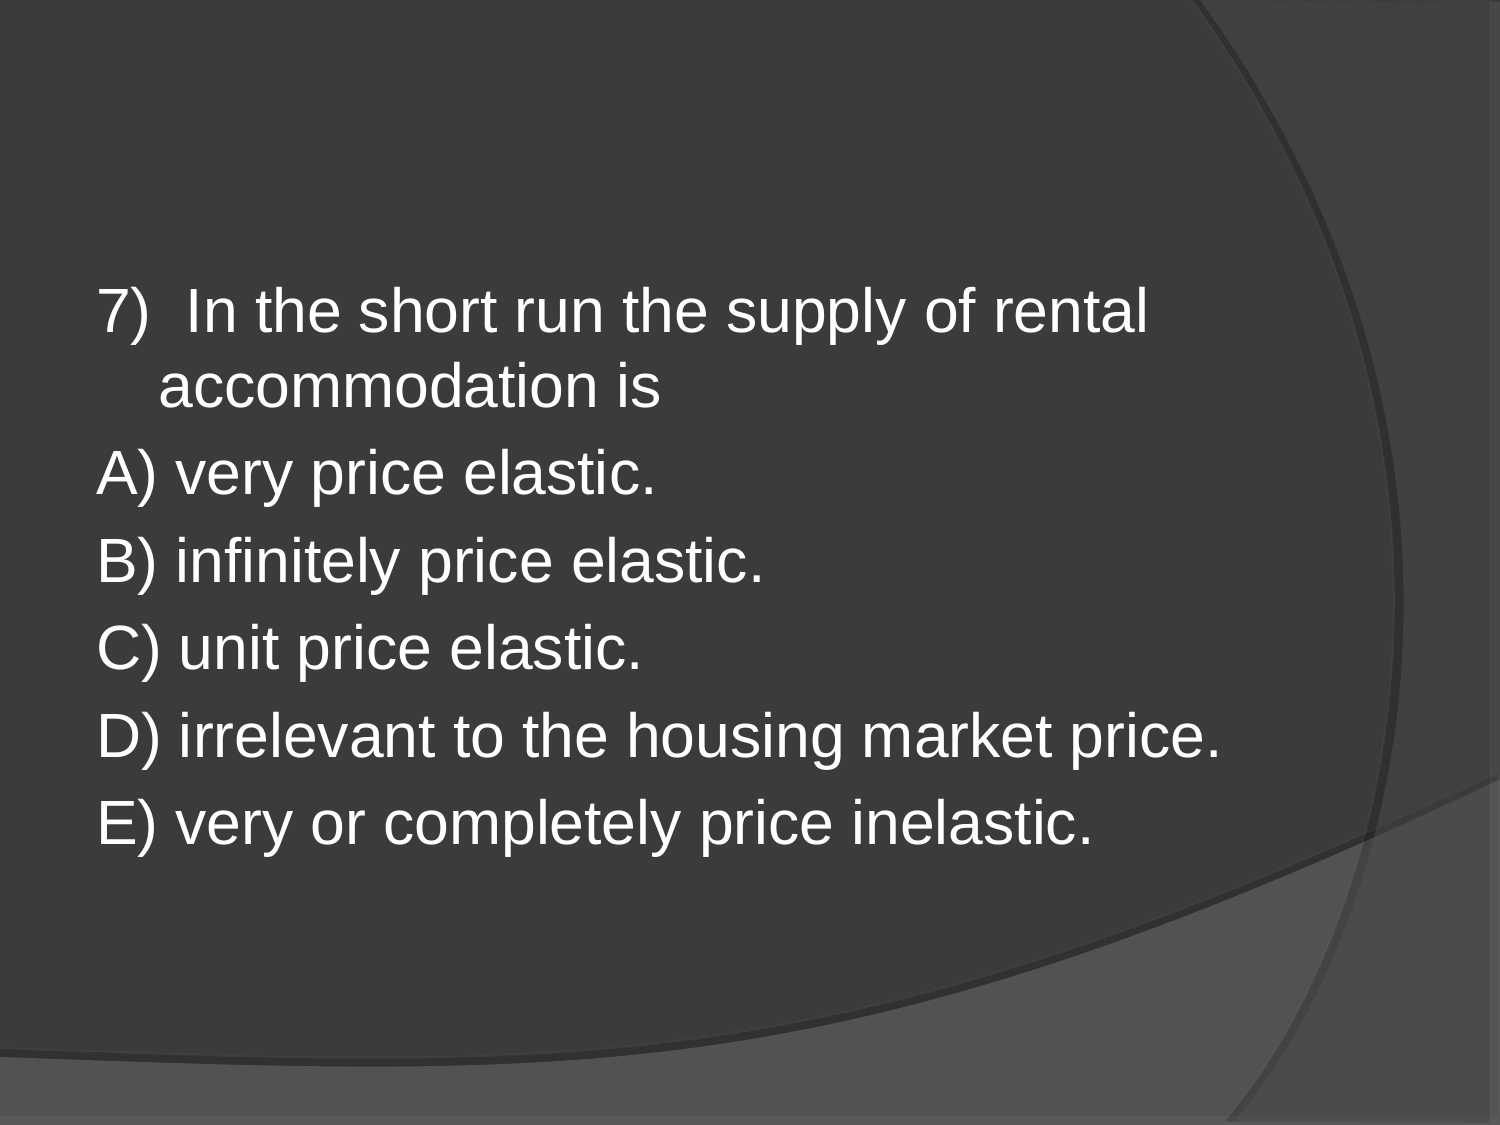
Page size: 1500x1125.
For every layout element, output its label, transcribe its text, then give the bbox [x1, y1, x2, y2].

list 7) In the short run the supply of rental accommodation is A) very price elastic. B) infinitely price elastic. C) unit price elastic. D) irrelevant to the housing market price. E) very or completely price inelastic. [75, 262, 1300, 1005]
